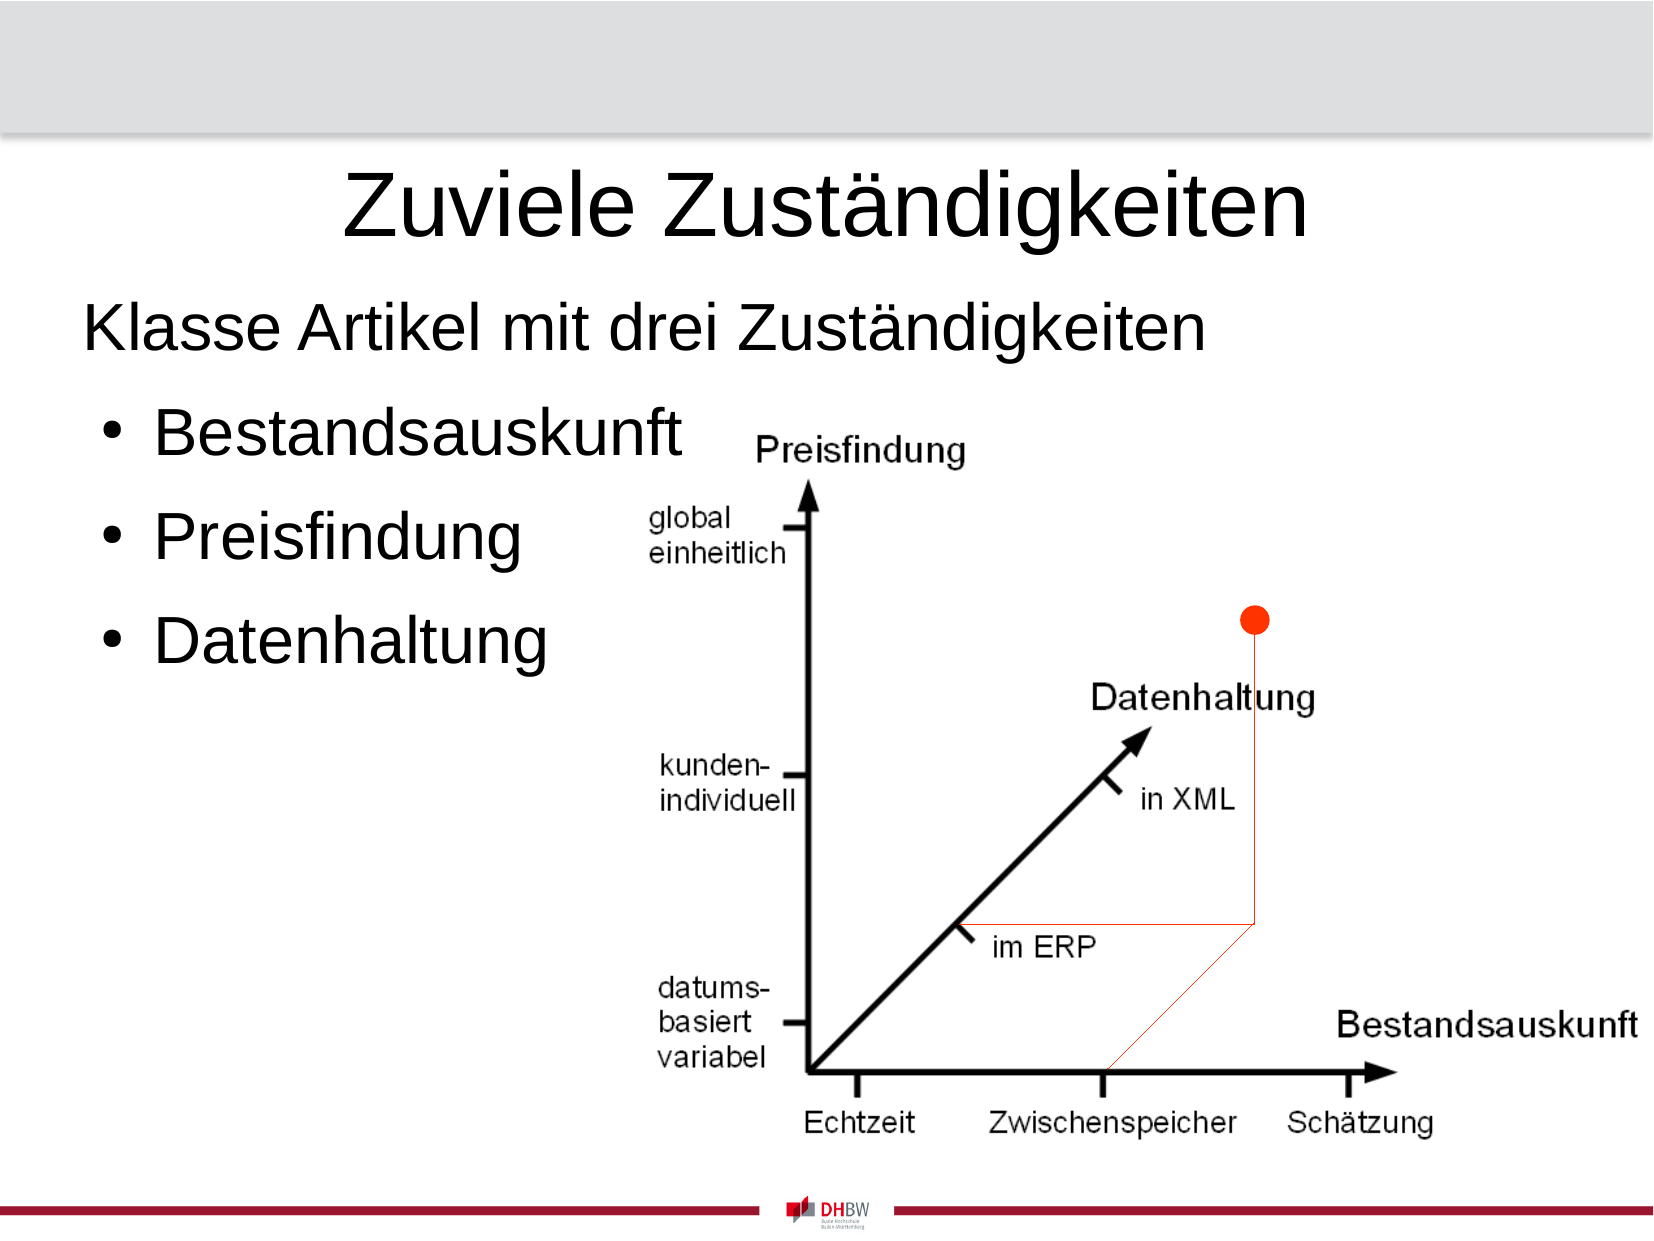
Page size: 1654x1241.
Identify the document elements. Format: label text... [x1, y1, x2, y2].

picture [0, 1, 1654, 1237]
list Klasse Artikel mit drei Zuständigkeiten Bestandsauskunft Preisfindung Datenhaltung [82, 290, 1571, 1010]
title Zuviele Zuständigkeiten [82, 49, 1571, 257]
